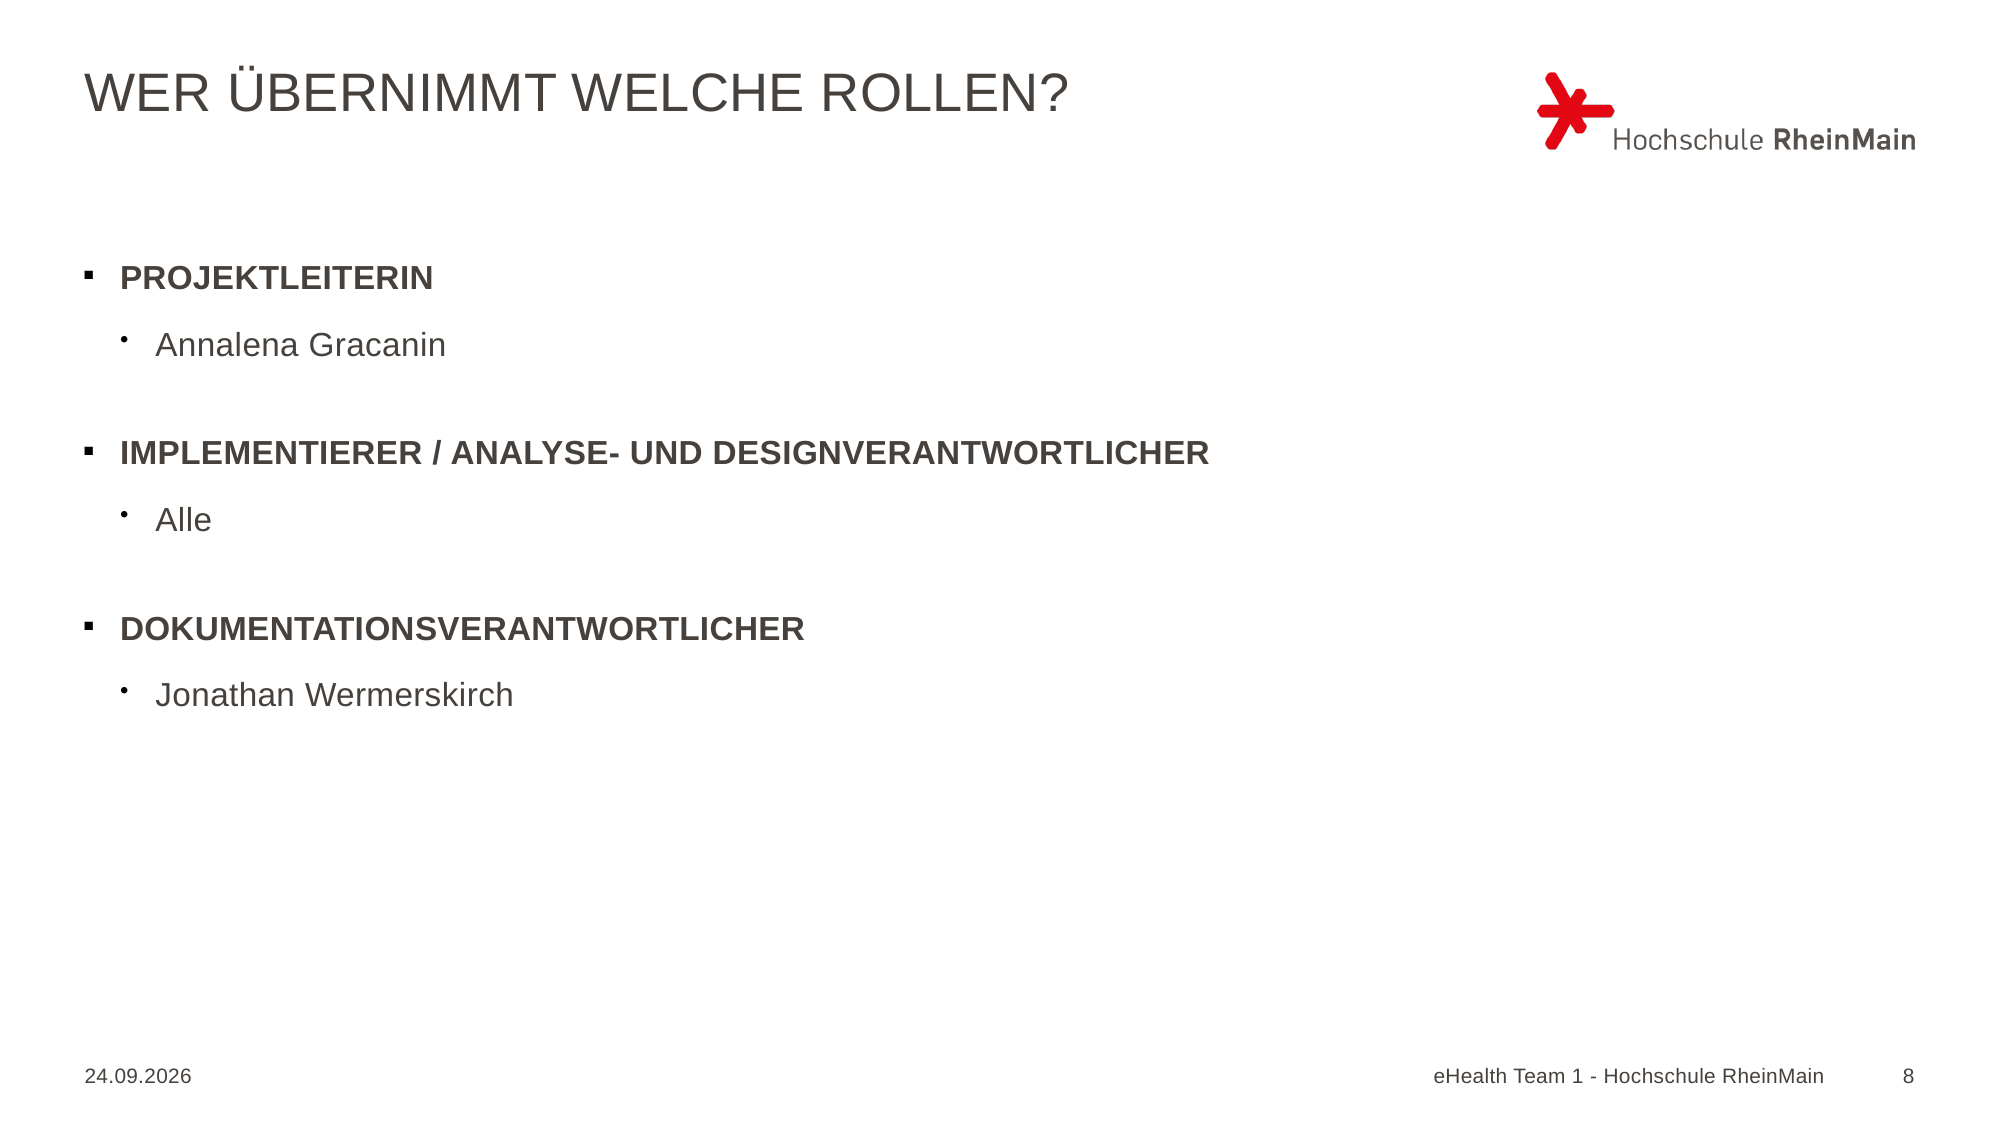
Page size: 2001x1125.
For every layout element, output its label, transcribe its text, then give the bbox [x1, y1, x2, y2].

list PROJEKTLEITERIN Annalena Gracanin IMPLEMENTIERER / ANALYSE- UND DESIGNVERANTWORTLICHER Alle DOKUMENTATIONSVERANTWORTLICHER Jonathan Wermerskirch [84, 253, 1916, 1025]
slide_number 19.11.2020 [84, 1059, 325, 1090]
picture [1537, 72, 1915, 150]
footer eHealth Team 1 - Hochschule RheinMain [701, 1059, 1845, 1090]
title WER ÜBERNIMMT WELCHE ROLLEN? [84, 66, 1443, 124]
slide_number <Foliennummer> [1845, 1059, 1915, 1090]
